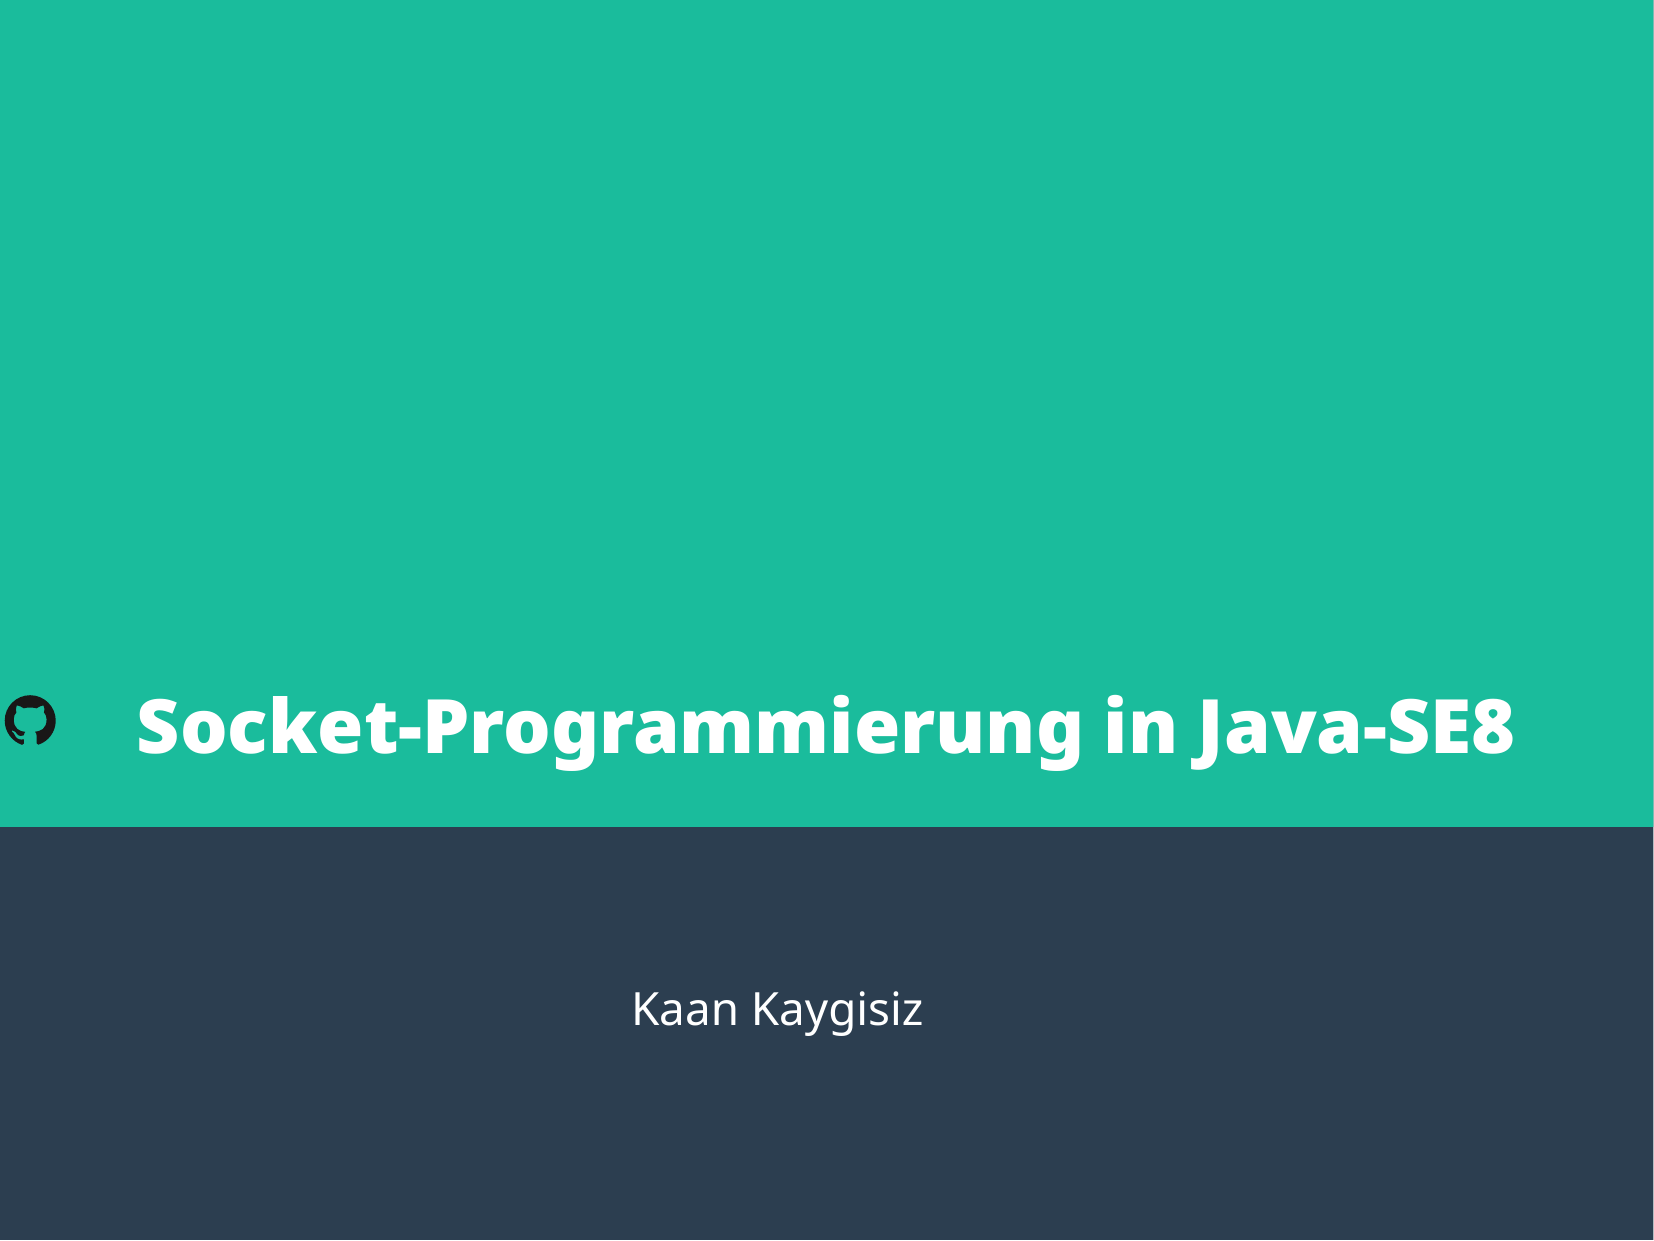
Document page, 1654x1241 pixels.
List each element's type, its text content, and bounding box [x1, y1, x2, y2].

subtitle Kaan Kaygisiz [9, 845, 1546, 1171]
title Socket-Programmierung in Java-SE8 [59, 620, 1595, 778]
picture [1, 692, 60, 751]
